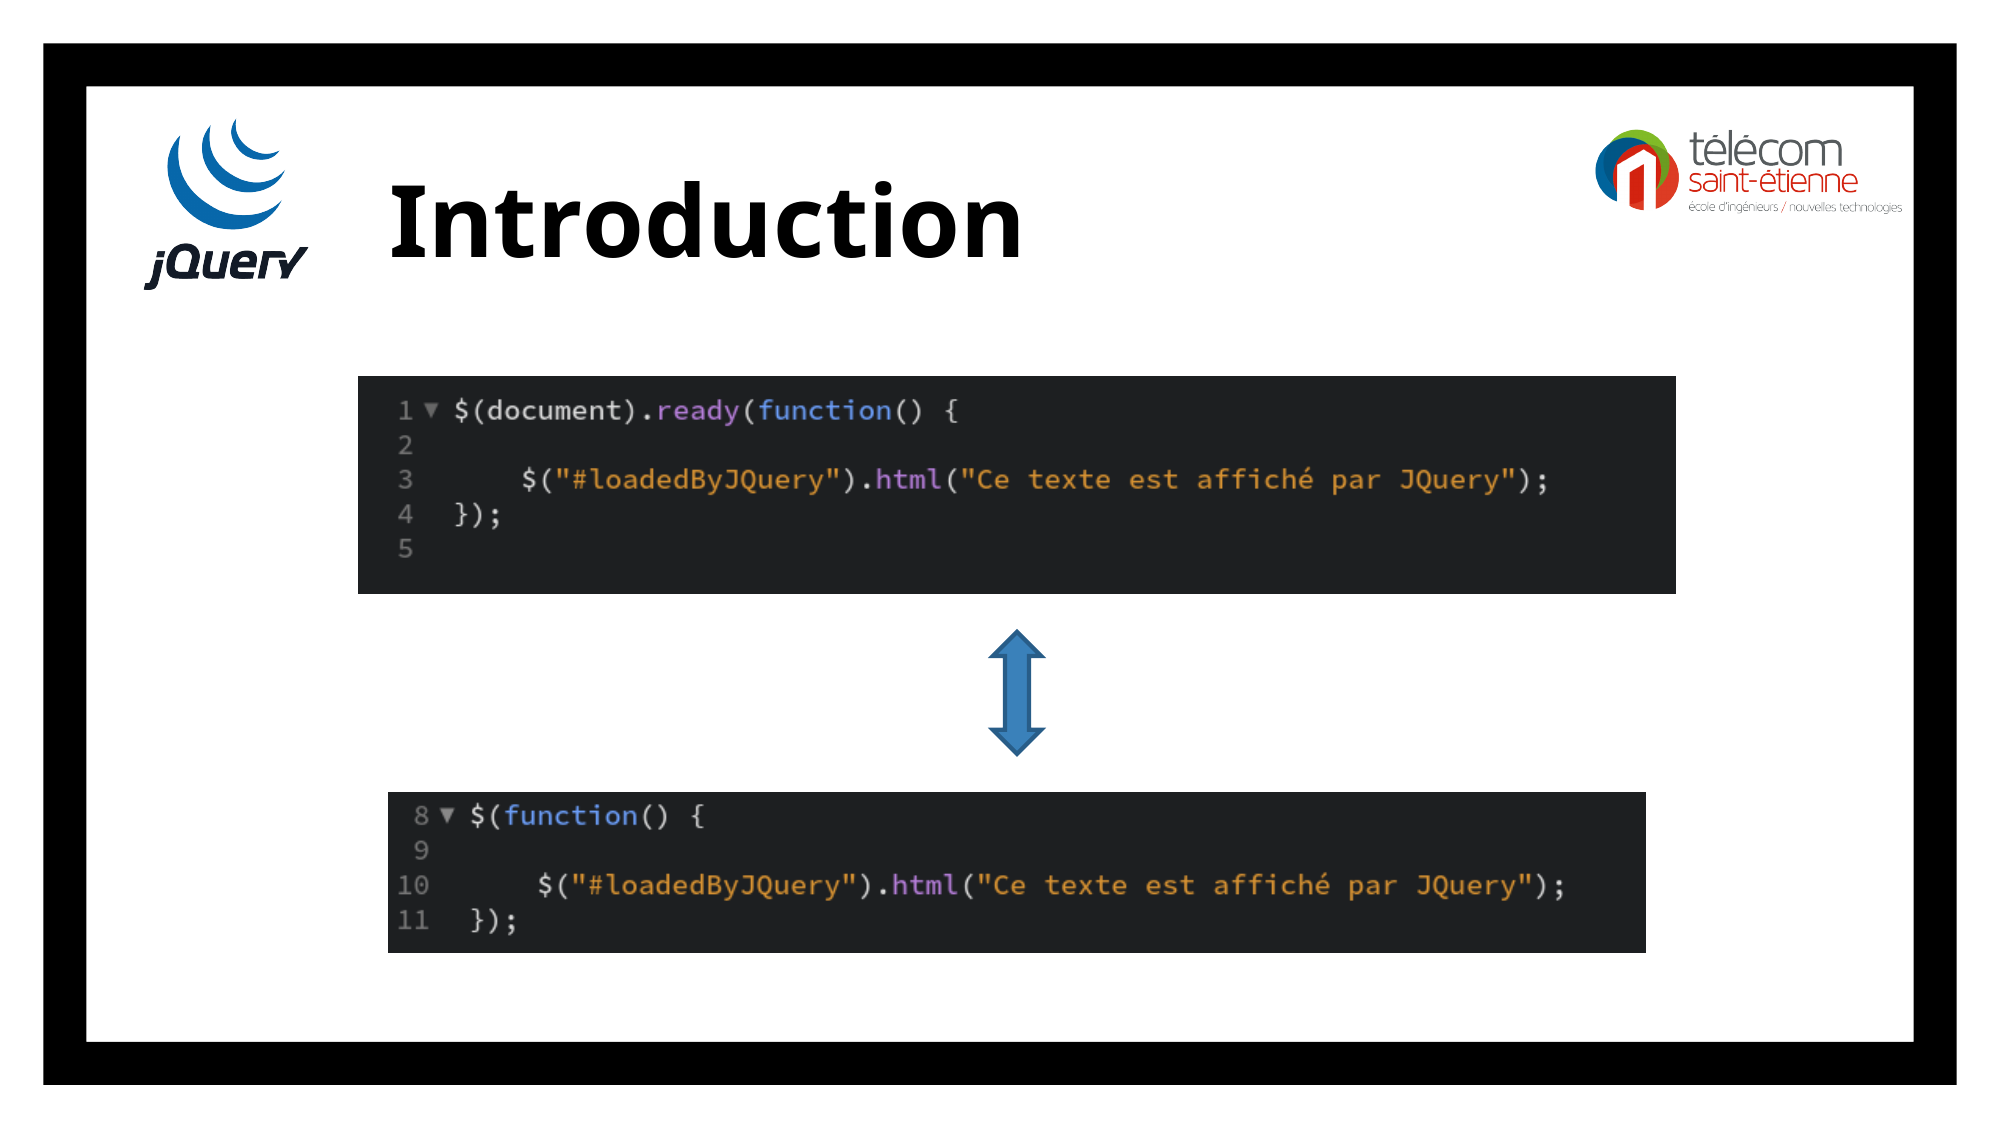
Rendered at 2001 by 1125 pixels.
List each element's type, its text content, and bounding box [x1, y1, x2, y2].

text_box [992, 631, 1042, 754]
picture [140, 118, 312, 290]
picture [358, 376, 1676, 594]
title Introduction [369, 138, 1849, 304]
picture [388, 792, 1646, 953]
picture [1582, 118, 1923, 223]
